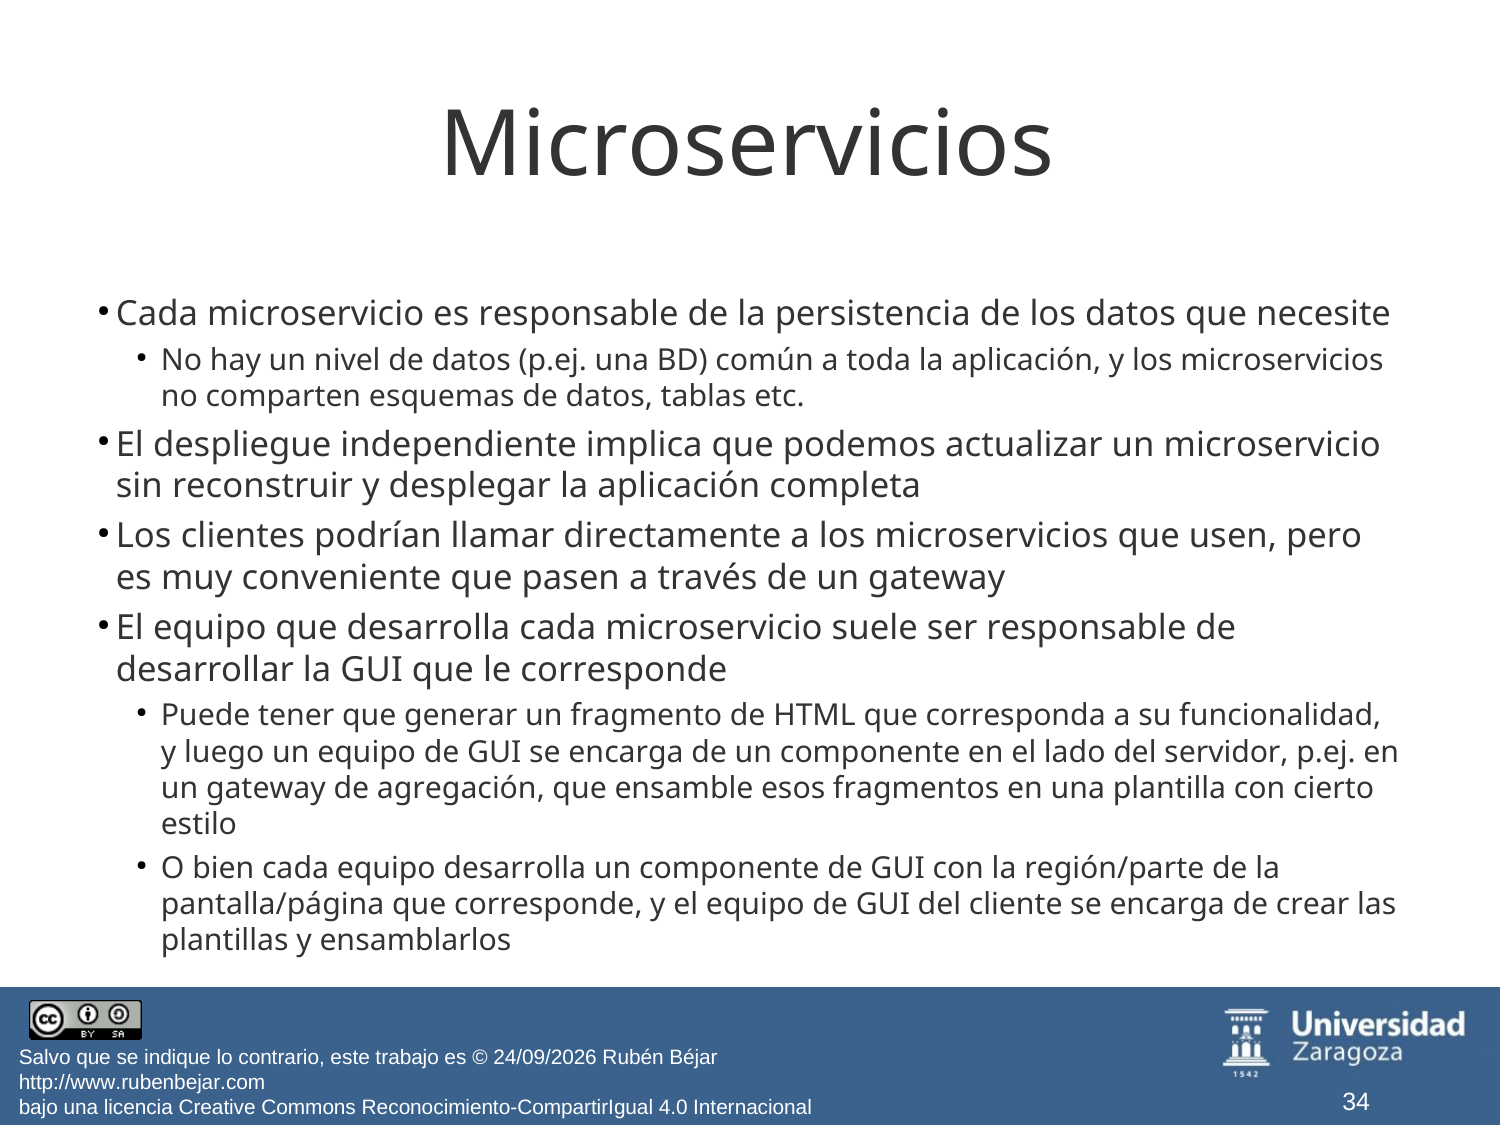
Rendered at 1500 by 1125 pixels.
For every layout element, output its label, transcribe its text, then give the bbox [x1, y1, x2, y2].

list Cada microservicio es responsable de la persistencia de los datos que necesite No hay un nivel de datos (p.ej. una BD) común a toda la aplicación, y los microservicios no comparten esquemas de datos, tablas etc. El despliegue independiente implica que podemos actualizar un microservicio sin reconstruir y desplegar la aplicación completa Los clientes podrían llamar directamente a los microservicios que usen, pero es muy conveniente que pasen a través de un gateway El equipo que desarrolla cada microservicio suele ser responsable de desarrollar la GUI que le corresponde Puede tener que generar un fragmento de HTML que corresponda a su funcionalidad, y luego un equipo de GUI se encarga de un componente en el lado del servidor, p.ej. en un gateway de agregación, que ensamble esos fragmentos en una plantilla con cierto estilo O bien cada equipo desarrolla un componente de GUI con la región/parte de la pantalla/página que corresponde, y el equipo de GUI del cliente se encarga de crear las plantillas y ensamblarlos [82, 283, 1418, 981]
picture [0, 987, 1500, 1125]
title Microservicios [74, 20, 1420, 257]
